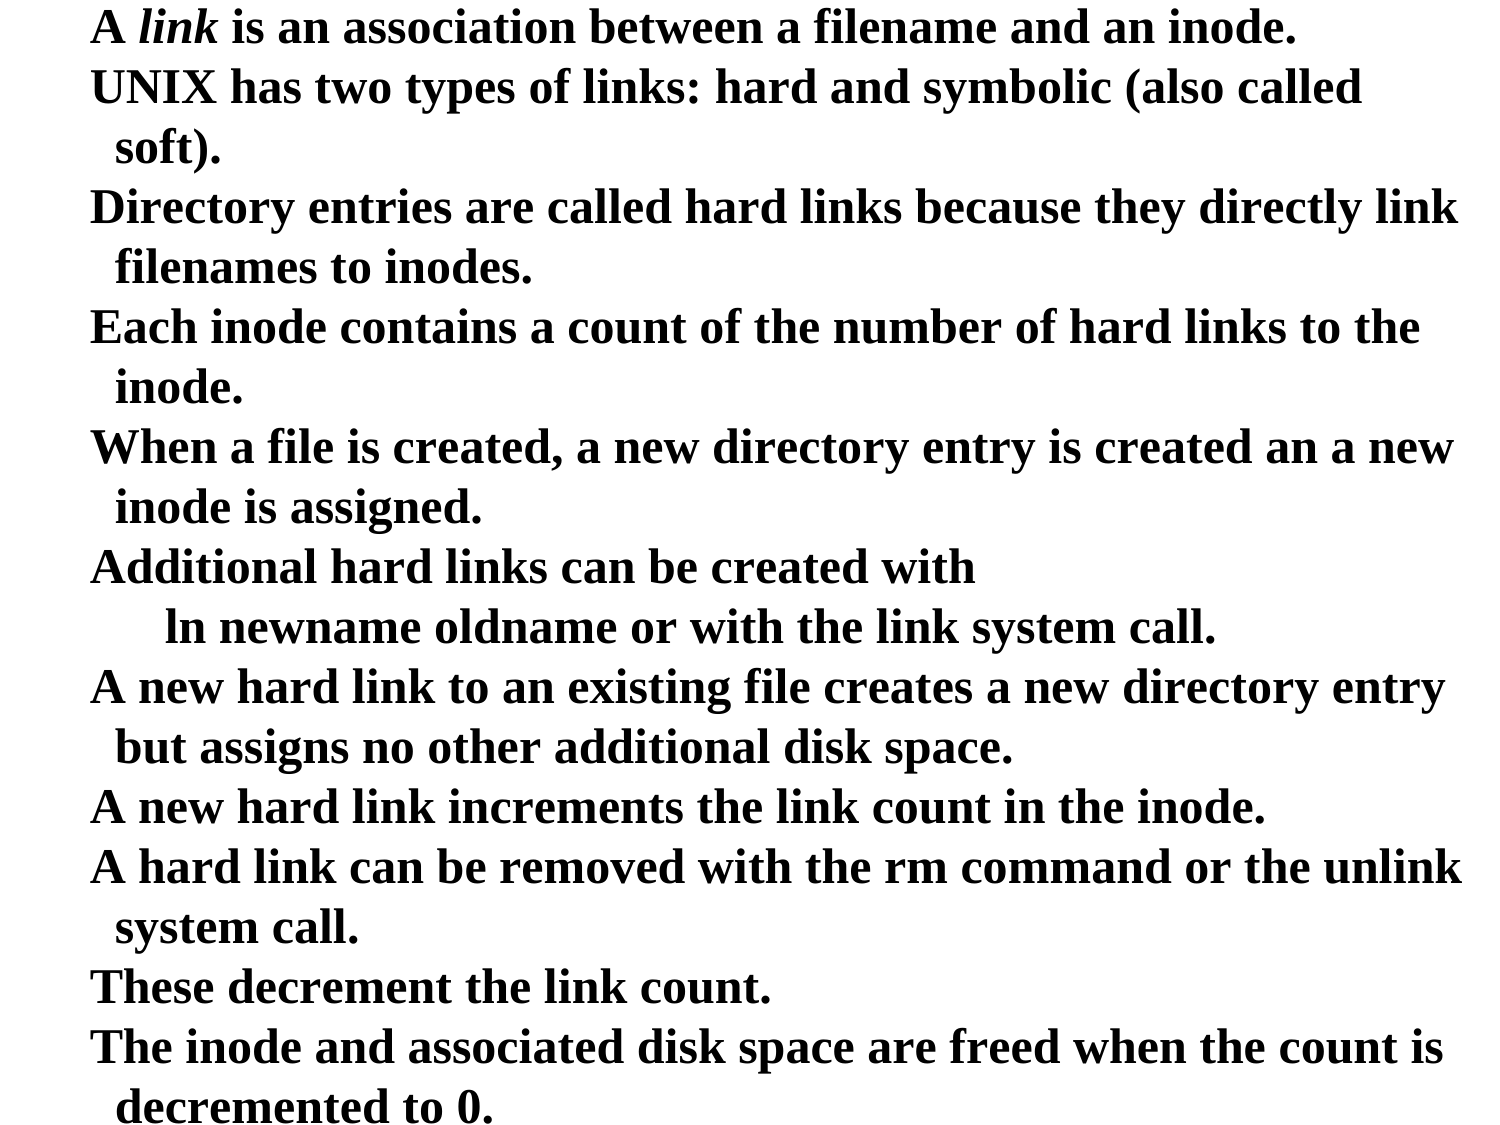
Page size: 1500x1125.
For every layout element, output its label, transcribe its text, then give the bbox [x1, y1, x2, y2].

text_box Links A link is an association between a filename and an inode. UNIX has two types of links: hard and symbolic (also called soft). Directory entries are called hard links because they directly link filenames to inodes. Each inode contains a count of the number of hard links to the inode. When a file is created, a new directory entry is created an a new inode is assigned. Additional hard links can be created with ln newname oldname or with the link system call. A new hard link to an existing file creates a new directory entry but assigns no other additional disk space. A new hard link increments the link count in the inode. A hard link can be removed with the rm command or the unlink system call. These decrement the link count. The inode and associated disk space are freed when the count is decremented to 0. [0, 0, 1500, 1125]
